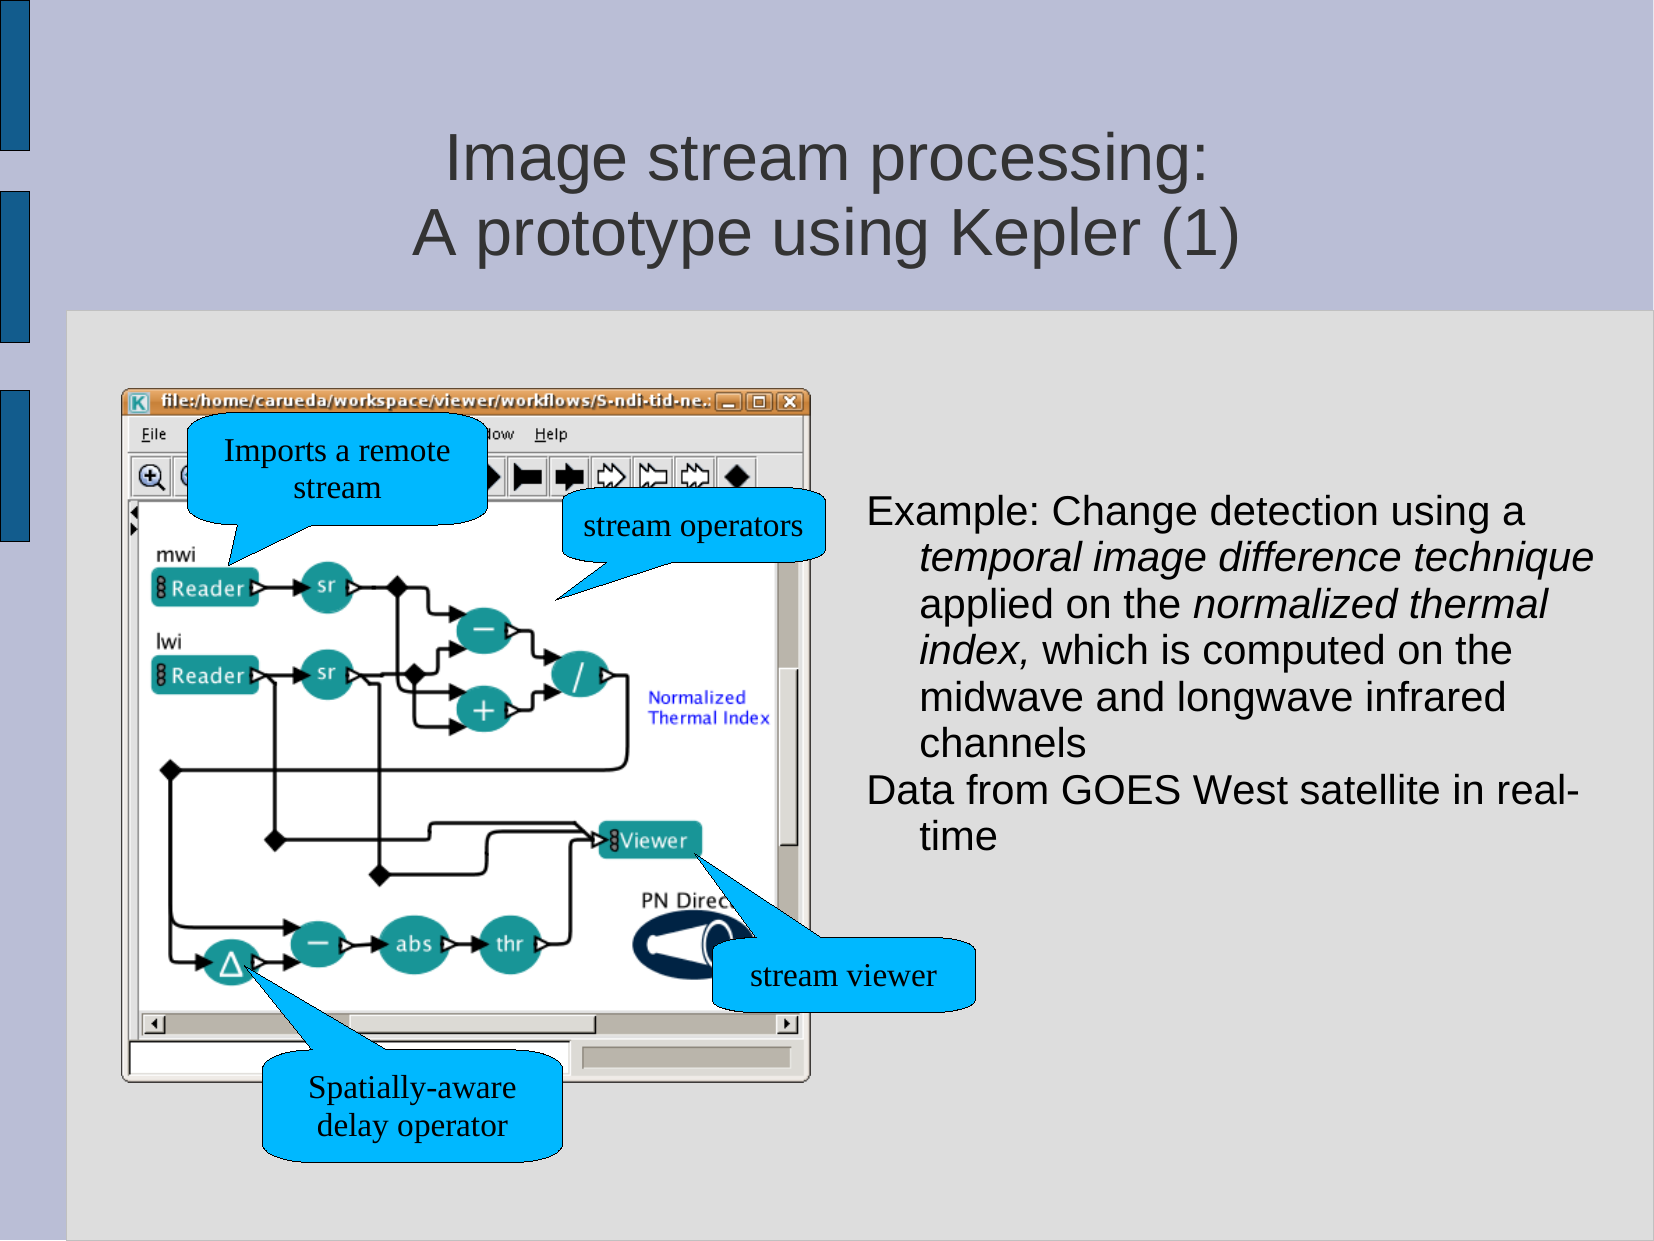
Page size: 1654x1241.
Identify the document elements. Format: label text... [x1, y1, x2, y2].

list Example: Change detection using a temporal image difference technique applied on the normalized thermal index, which is computed on the midwave and longwave infrared channels Data from GOES West satellite in real-time [848, 487, 1613, 1126]
text_box Spatially-aware delay operator [244, 965, 563, 1163]
text_box Imports a remote stream [187, 412, 488, 566]
picture [121, 388, 811, 1083]
text_box stream viewer [694, 853, 976, 1013]
title Image stream processing: A prototype using Kepler (1) [121, 91, 1534, 299]
text_box stream operators [555, 487, 826, 601]
